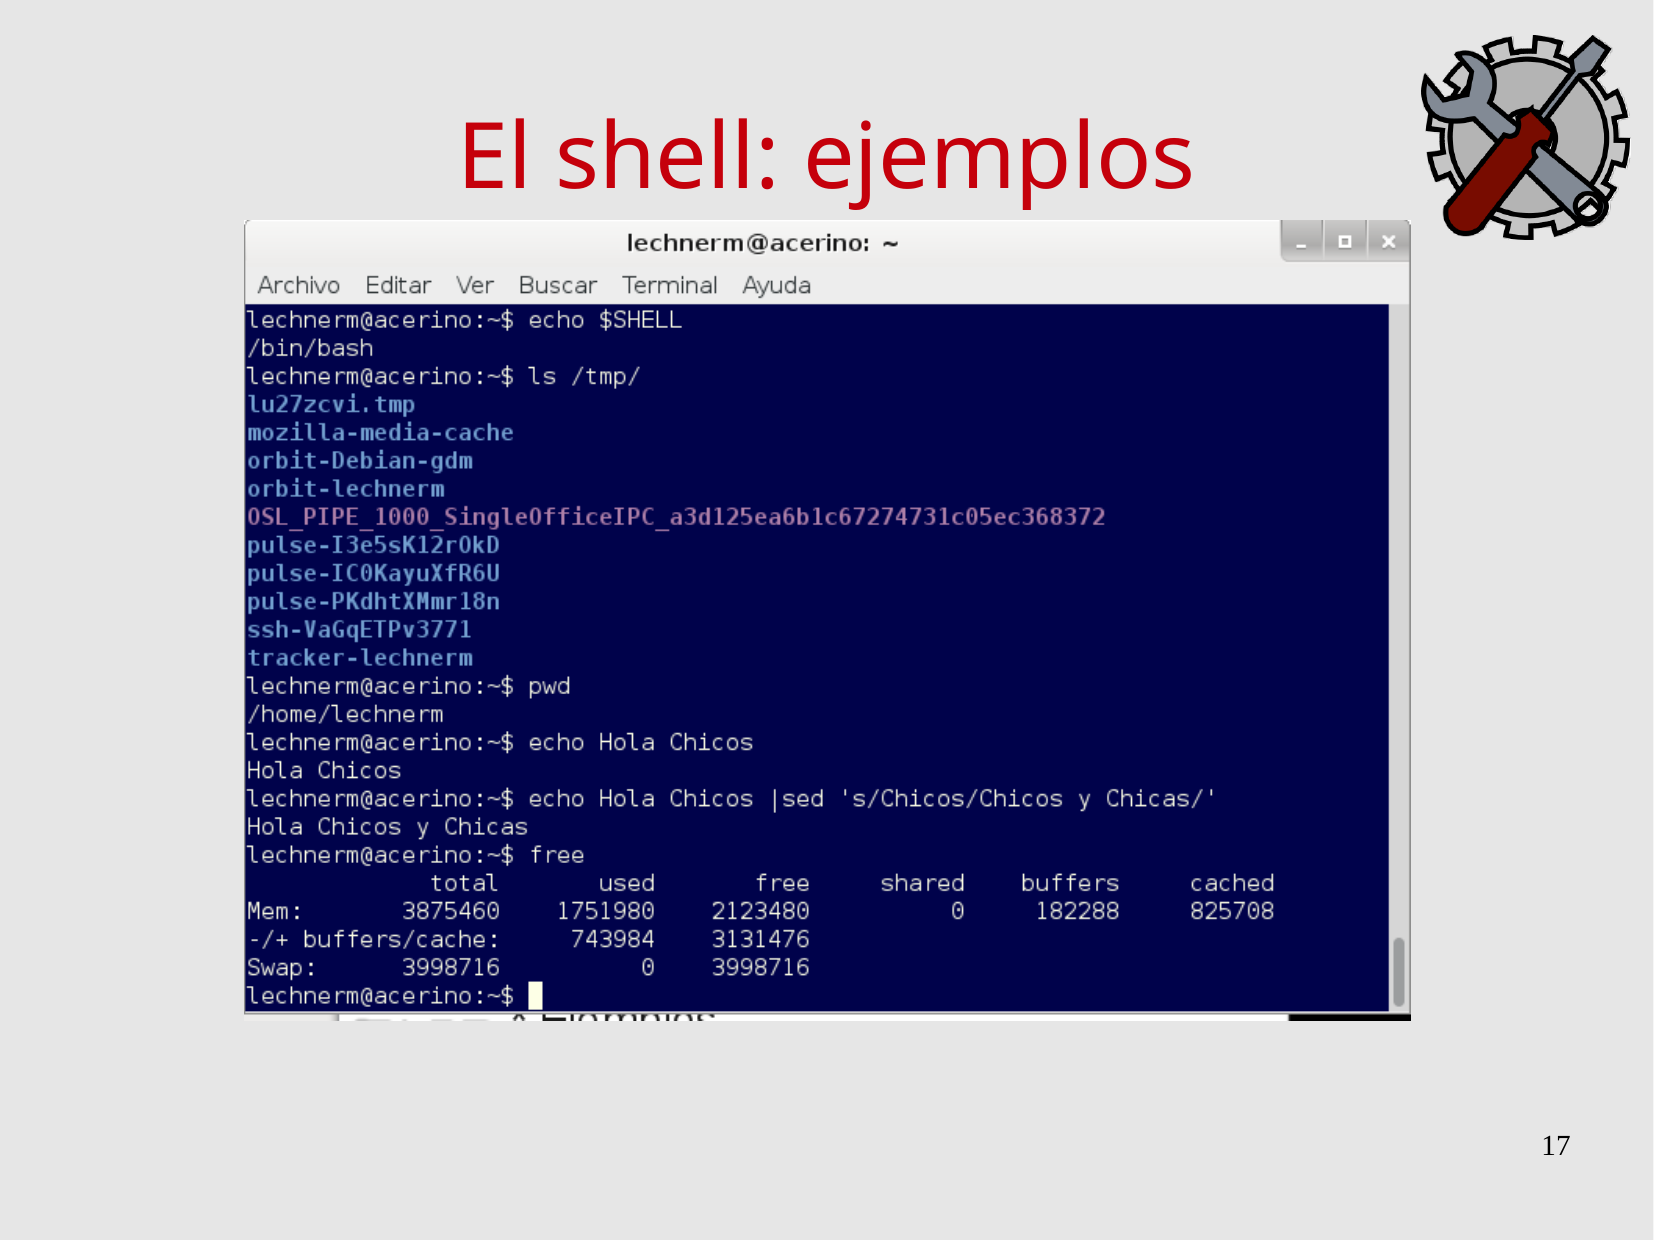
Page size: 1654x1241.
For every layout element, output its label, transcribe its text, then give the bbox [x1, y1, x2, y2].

title El shell: ejemplos [82, 49, 1571, 257]
picture [244, 220, 1411, 1021]
picture [1421, 35, 1630, 240]
